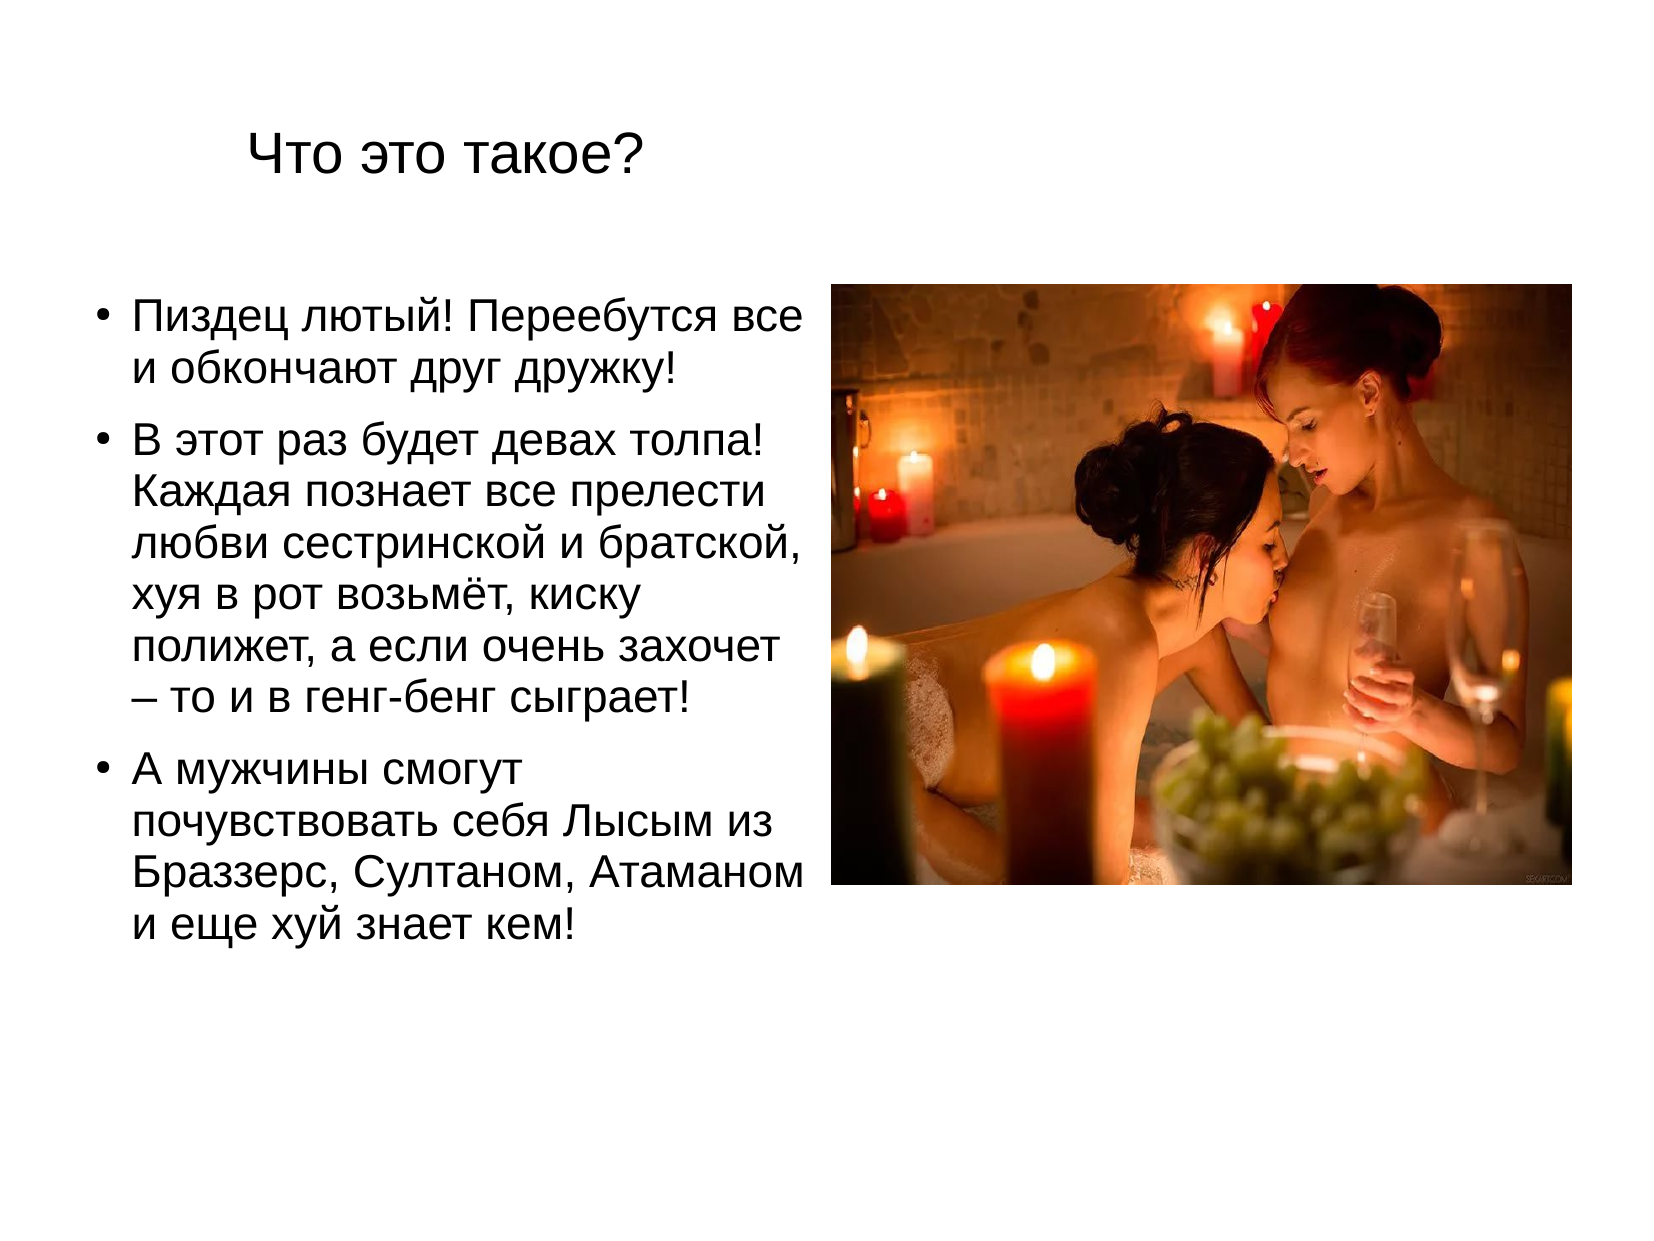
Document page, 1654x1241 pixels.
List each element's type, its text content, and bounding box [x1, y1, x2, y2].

picture [831, 284, 1572, 886]
list Пиздец лютый! Переебутся все и обкончают друг дружку! В этот раз будет девах толпа! Каждая познает все прелести любви сестринской и братской, хуя в рот возьмёт, киску полижет, а если очень захочет – то и в генг-бенг сыграет! А мужчины смогут почувствовать себя Лысым из Браззерс, Султаном, Атаманом и еще хуй знает кем! [82, 290, 809, 1010]
title Что это такое? [82, 49, 811, 257]
